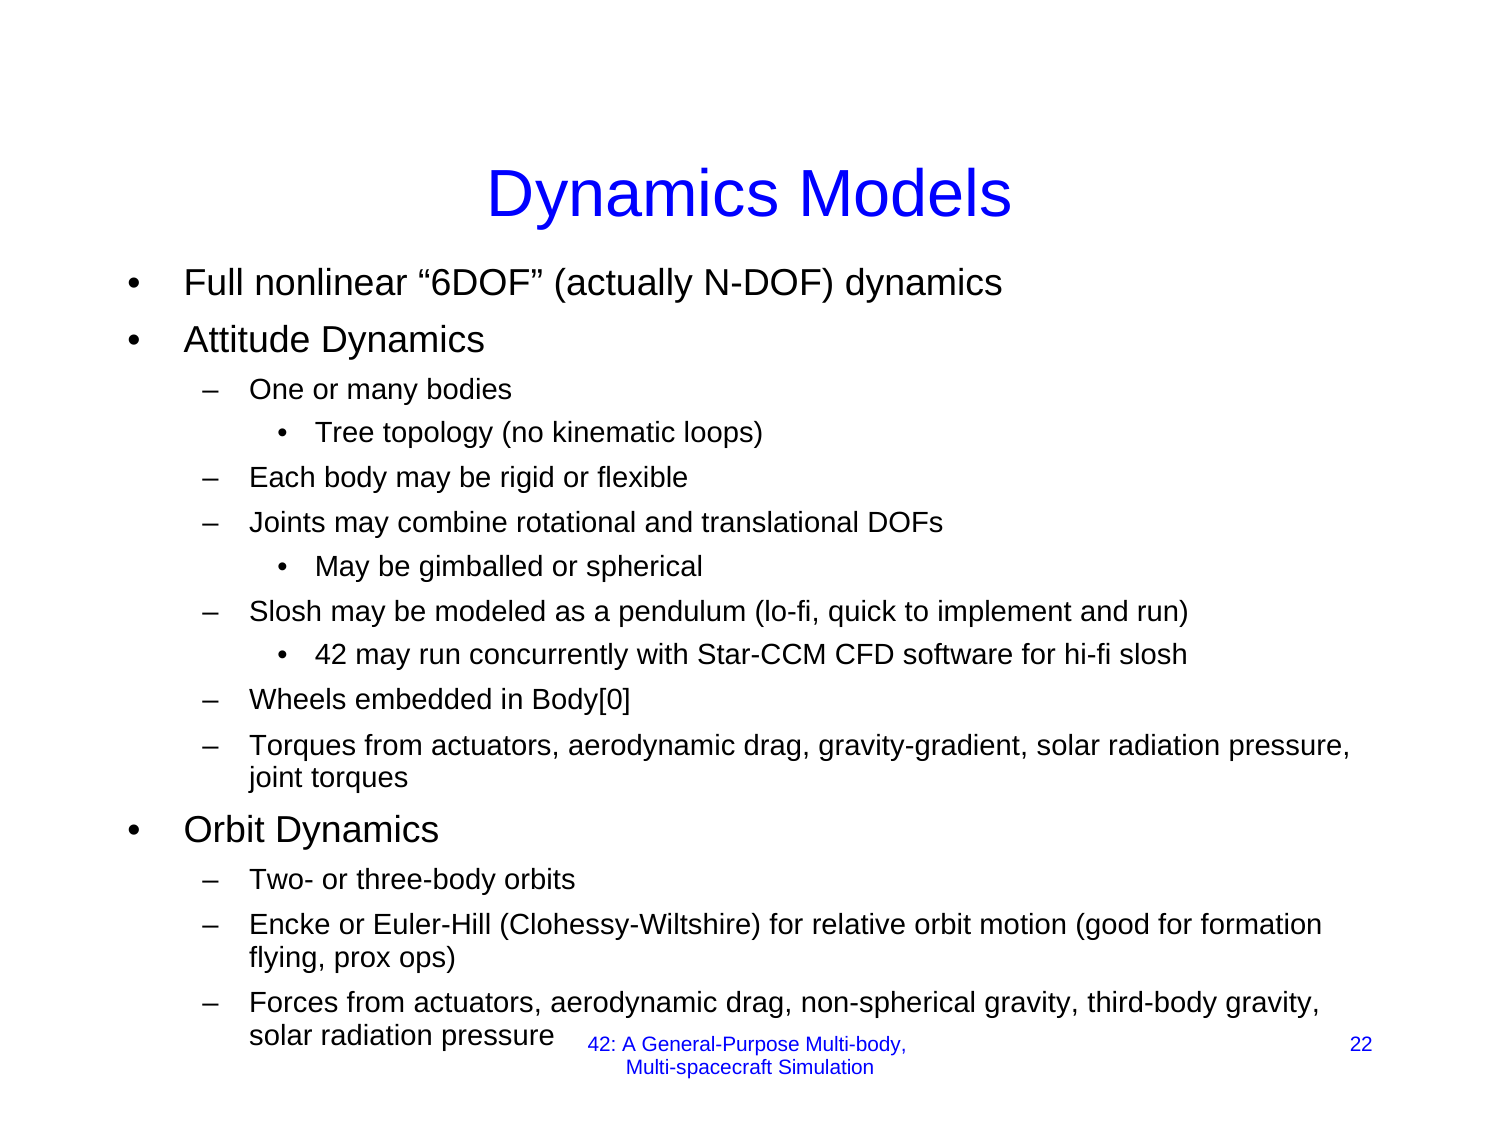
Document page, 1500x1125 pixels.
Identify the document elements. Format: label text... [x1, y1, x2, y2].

list Full nonlinear “6DOF” (actually N-DOF) dynamics Attitude Dynamics One or many bodies Tree topology (no kinematic loops) Each body may be rigid or flexible Joints may combine rotational and translational DOFs May be gimballed or spherical Slosh may be modeled as a pendulum (lo-fi, quick to implement and run) 42 may run concurrently with Star-CCM CFD software for hi-fi slosh Wheels embedded in Body[0] Torques from actuators, aerodynamic drag, gravity-gradient, solar radiation pressure, joint torques Orbit Dynamics Two- or three-body orbits Encke or Euler-Hill (Clohessy-Wiltshire) for relative orbit motion (good for formation flying, prox ops) Forces from actuators, aerodynamic drag, non-spherical gravity, third-body gravity, solar radiation pressure [112, 254, 1388, 997]
title Dynamics Models [112, 99, 1388, 254]
